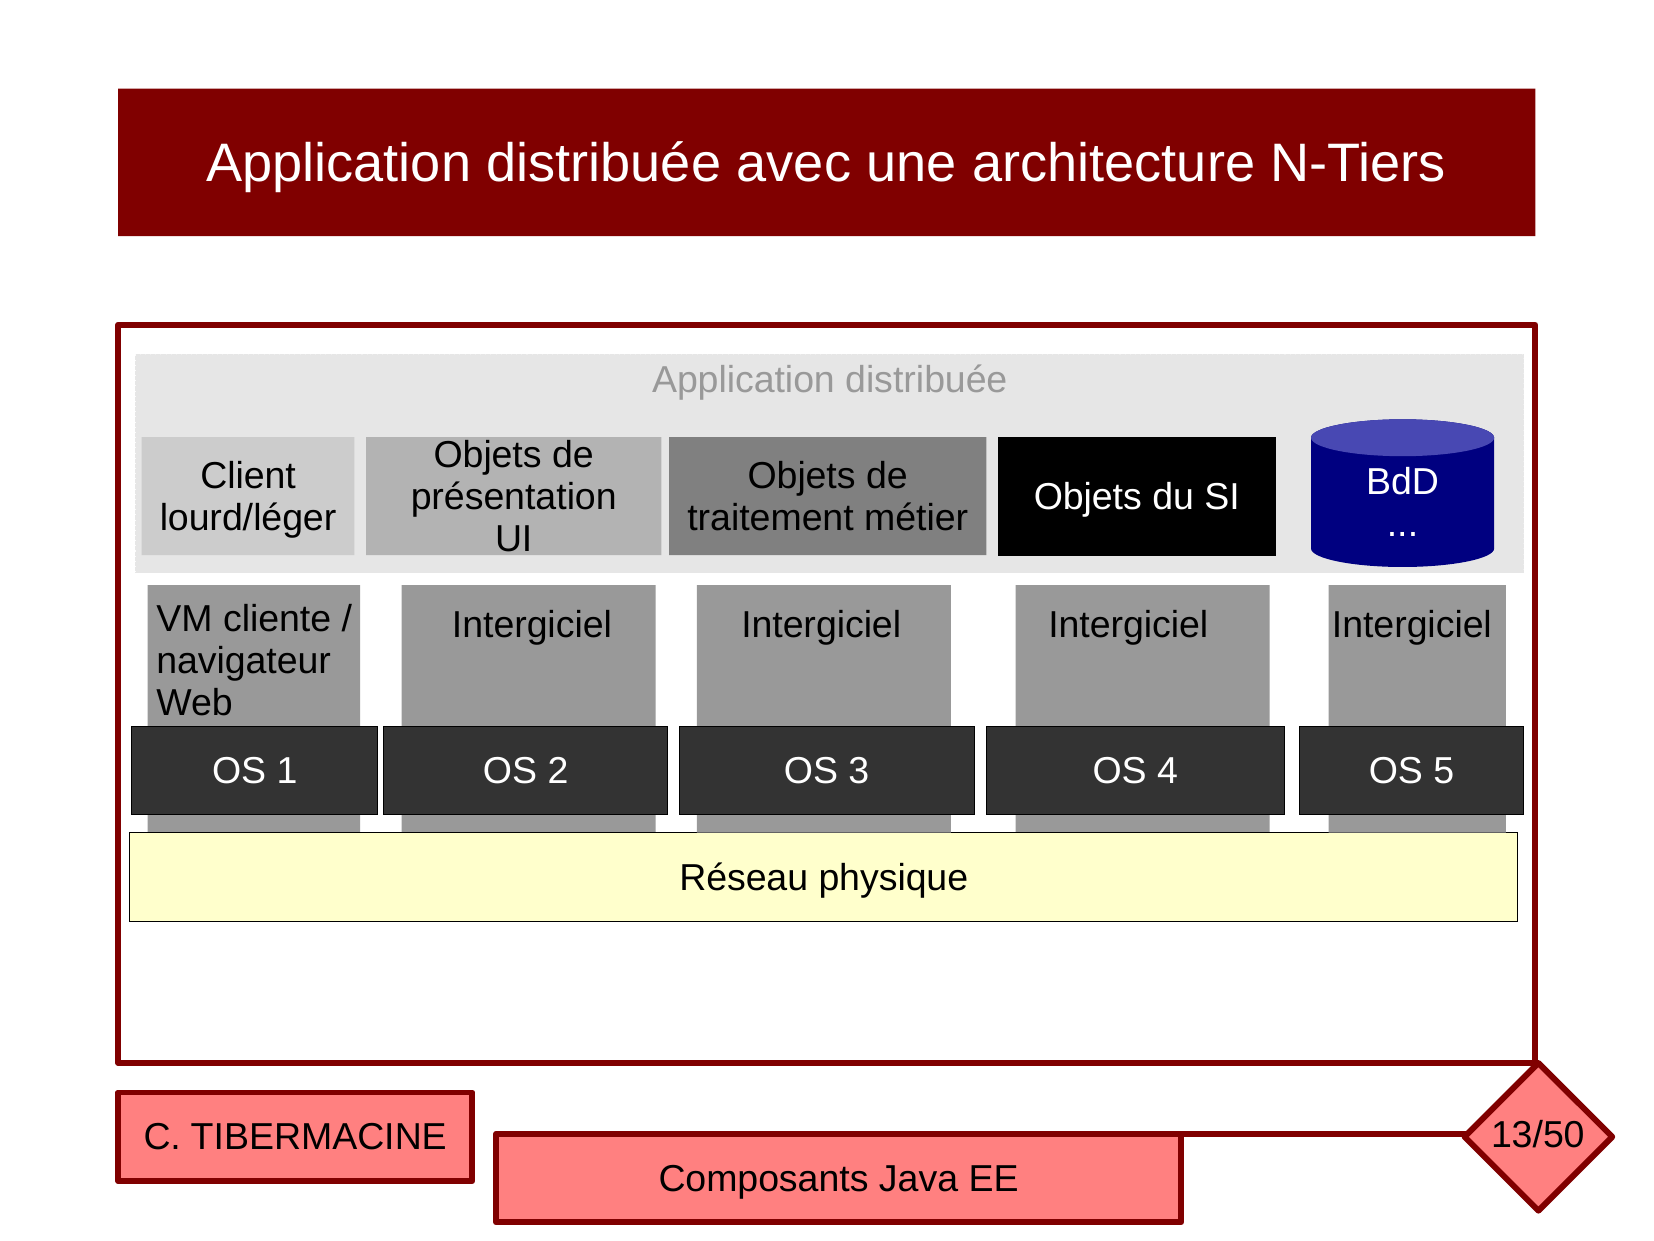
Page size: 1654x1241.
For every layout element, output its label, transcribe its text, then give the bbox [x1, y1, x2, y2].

text_box [147, 815, 361, 832]
text_box Composants Java EE [496, 1133, 1182, 1223]
text_box [1328, 585, 1506, 596]
text_box Objets du SI [998, 437, 1276, 556]
text_box [147, 585, 361, 590]
text_box [1328, 815, 1506, 833]
text_box Application distribuée avec une architecture N-Tiers [118, 88, 1536, 237]
text_box [1464, 1125, 1476, 1149]
text_box C. TIBERMACINE [118, 1092, 473, 1182]
text_box VM cliente / navigateur Web [141, 590, 368, 726]
text_box [1015, 585, 1270, 726]
text_box OS 2 [383, 726, 668, 815]
text_box Intergiciel [437, 596, 627, 654]
text_box OS 3 [679, 726, 975, 815]
text_box BdD ... [1311, 439, 1495, 567]
text_box [696, 585, 951, 726]
text_box Objets de présentation UI [366, 437, 662, 556]
text_box [1607, 1131, 1613, 1143]
text_box Application distribuée [135, 354, 1524, 573]
text_box Intergiciel [1033, 596, 1224, 654]
text_box [1495, 1062, 1582, 1106]
text_box Réseau physique [129, 832, 1518, 922]
text_box OS 5 [1299, 726, 1524, 815]
text_box Intergiciel [1317, 596, 1507, 654]
text_box Client lourd/léger [141, 437, 355, 556]
text_box <numéro>/50 [1476, 1106, 1607, 1206]
text_box [696, 815, 951, 833]
text_box [401, 815, 656, 832]
text_box [1328, 654, 1506, 726]
text_box Objets de traitement métier [669, 437, 987, 556]
text_box [1015, 815, 1270, 832]
text_box Intergiciel [726, 596, 917, 654]
text_box OS 1 [131, 726, 378, 815]
text_box OS 4 [986, 726, 1285, 815]
text_box [1533, 1206, 1544, 1211]
text_box [401, 585, 656, 726]
